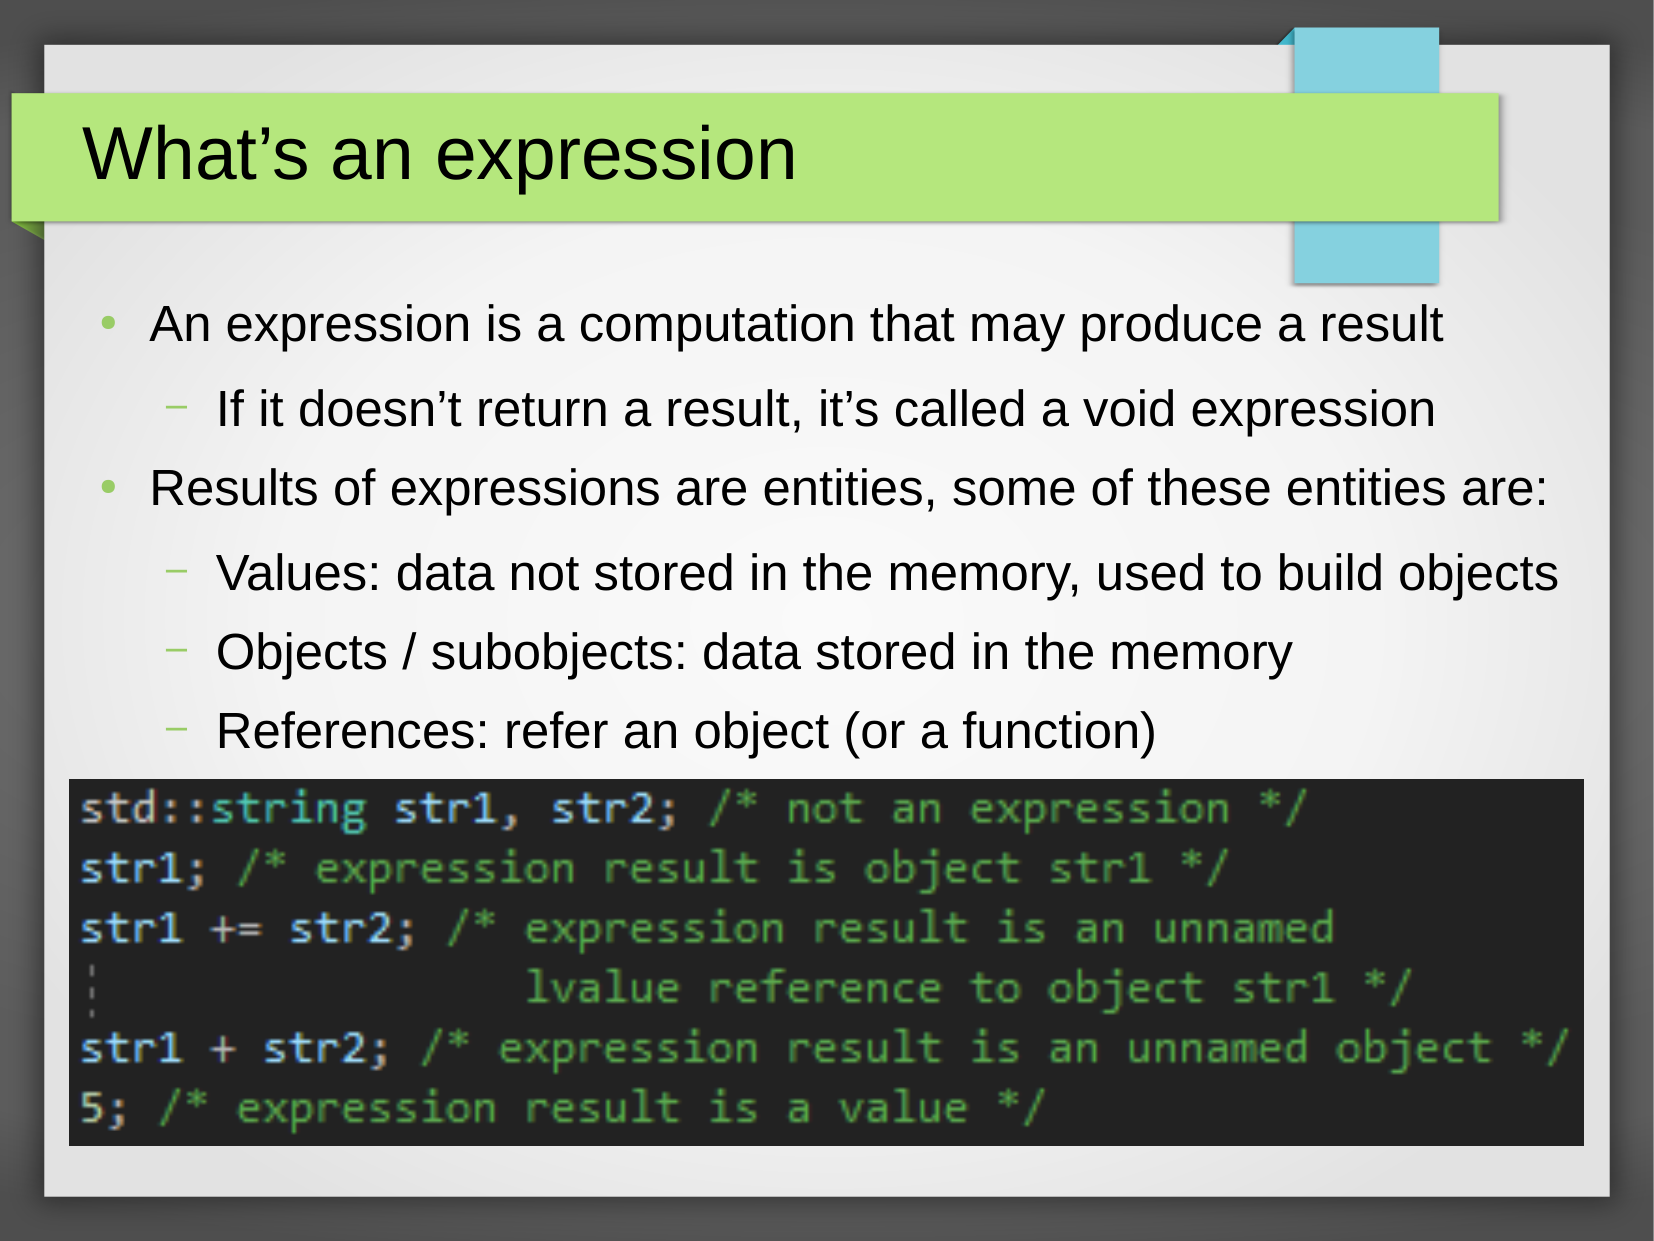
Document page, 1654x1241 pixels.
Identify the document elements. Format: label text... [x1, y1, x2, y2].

list An expression is a computation that may produce a result If it doesn’t return a result, it’s called a void expression Results of expressions are entities, some of these entities are: Values: data not stored in the memory, used to build objects Objects / subobjects: data stored in the memory References: refer an object (or a function) [82, 295, 1571, 779]
picture [0, 0, 1654, 1241]
title What’s an expression [82, 94, 1264, 213]
